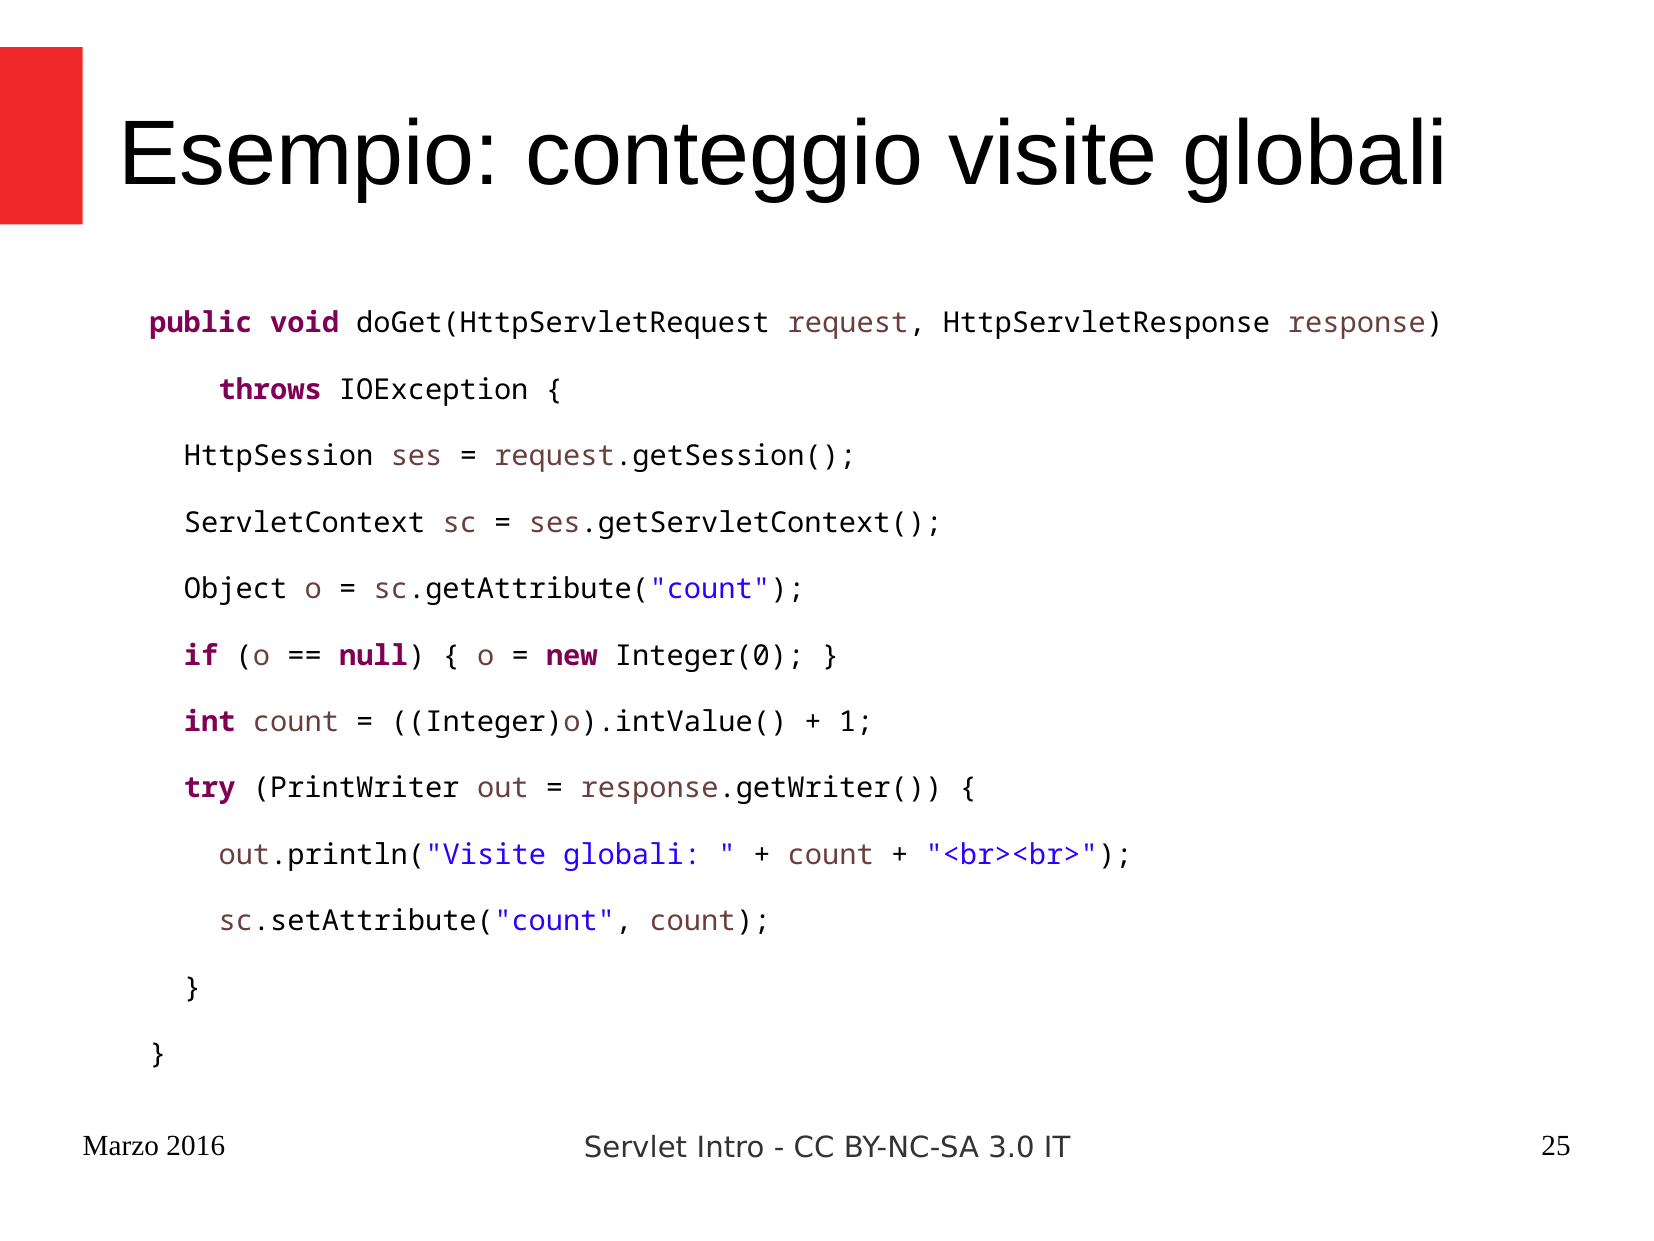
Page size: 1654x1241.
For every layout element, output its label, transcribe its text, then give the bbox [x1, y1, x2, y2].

title Esempio: conteggio visite globali [118, 49, 1607, 257]
list public void doGet(HttpServletRequest request, HttpServletResponse response) throws IOException { HttpSession ses = request.getSession(); ServletContext sc = ses.getServletContext(); Object o = sc.getAttribute("count"); if (o == null) { o = new Integer(0); } int count = ((Integer)o).intValue() + 1; try (PrintWriter out = response.getWriter()) { out.println("Visite globali: " + count + "<br><br>"); sc.setAttribute("count", count); } } [114, 302, 1539, 1075]
